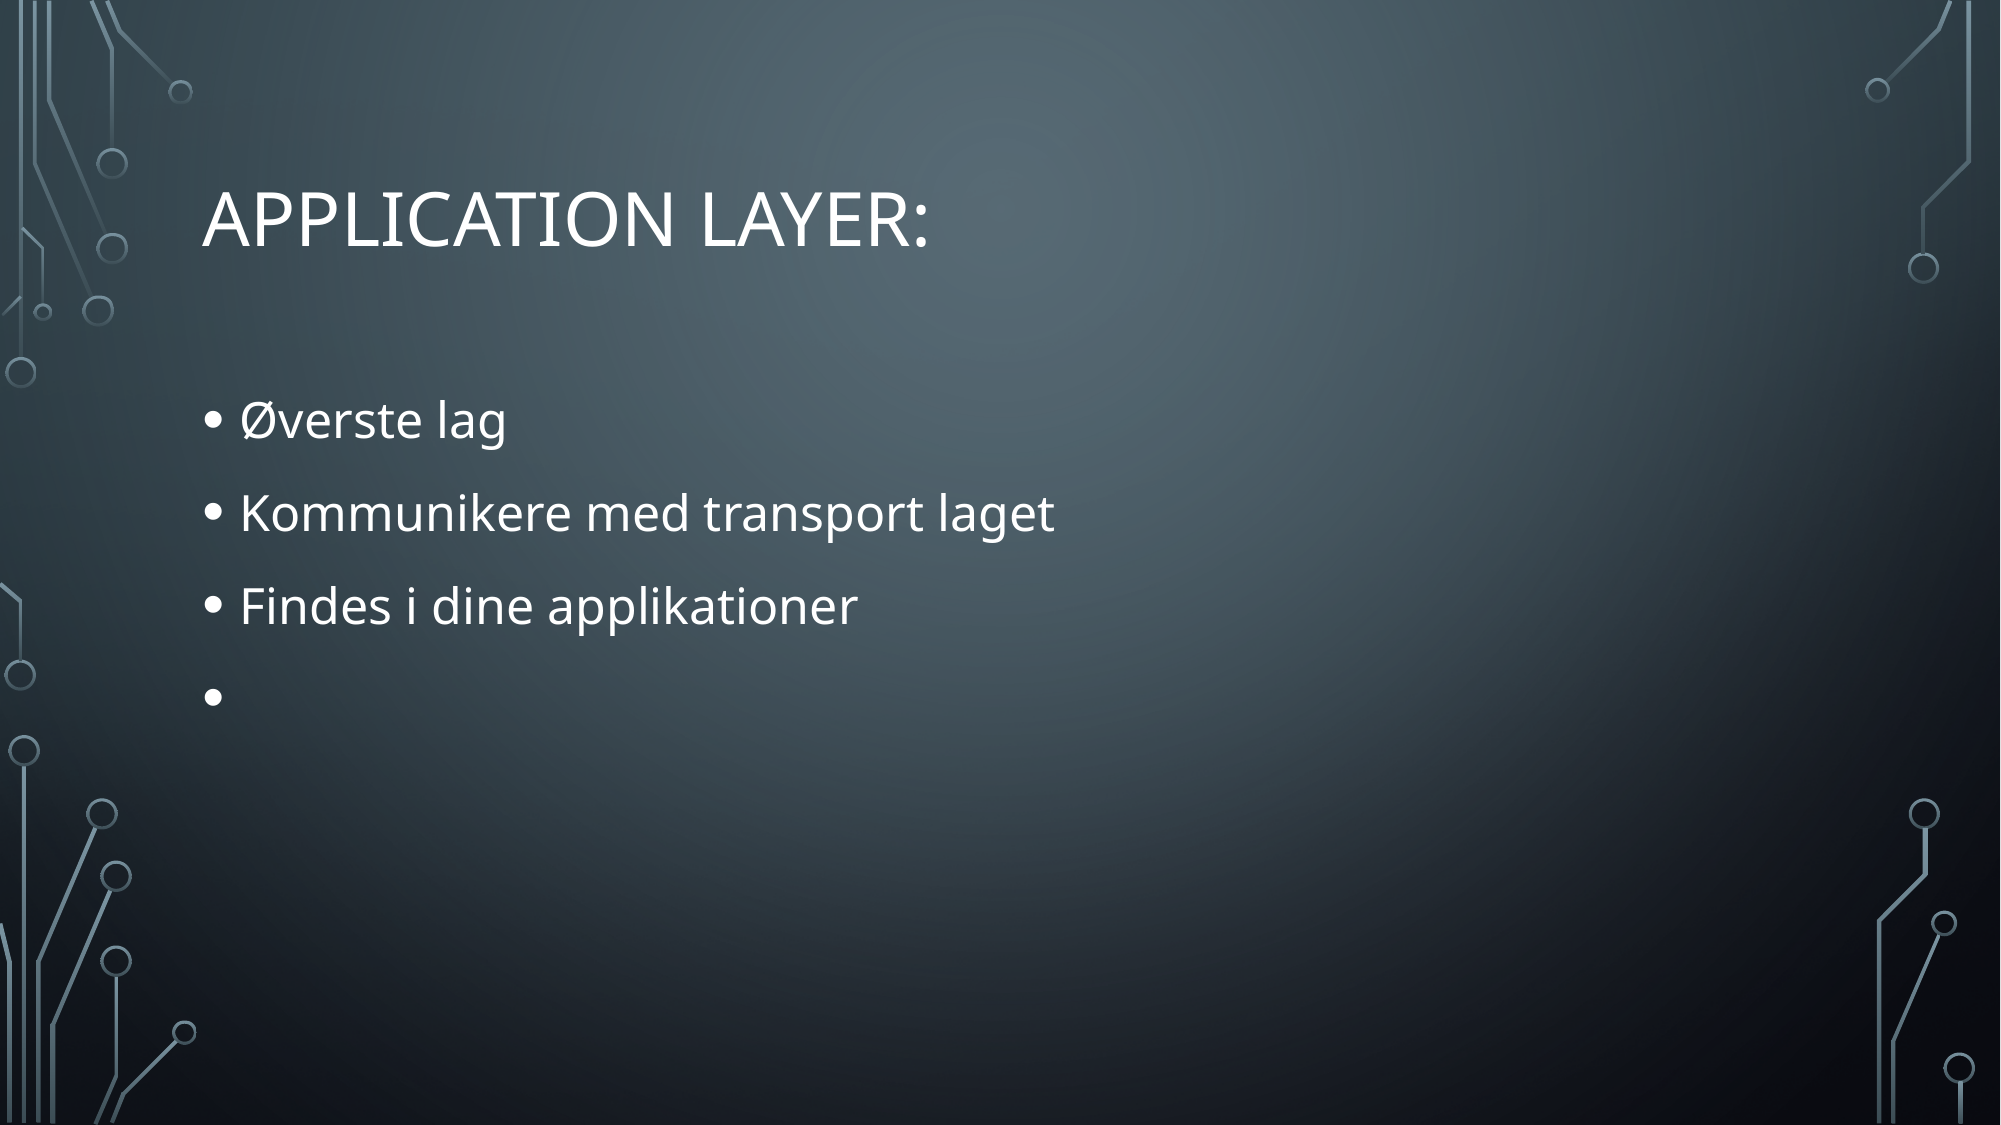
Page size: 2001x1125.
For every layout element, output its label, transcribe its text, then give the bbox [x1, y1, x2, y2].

title Application layer: [187, 101, 1813, 344]
list Øverste lag Kommunikere med transport laget Findes i dine applikationer [187, 369, 1813, 951]
